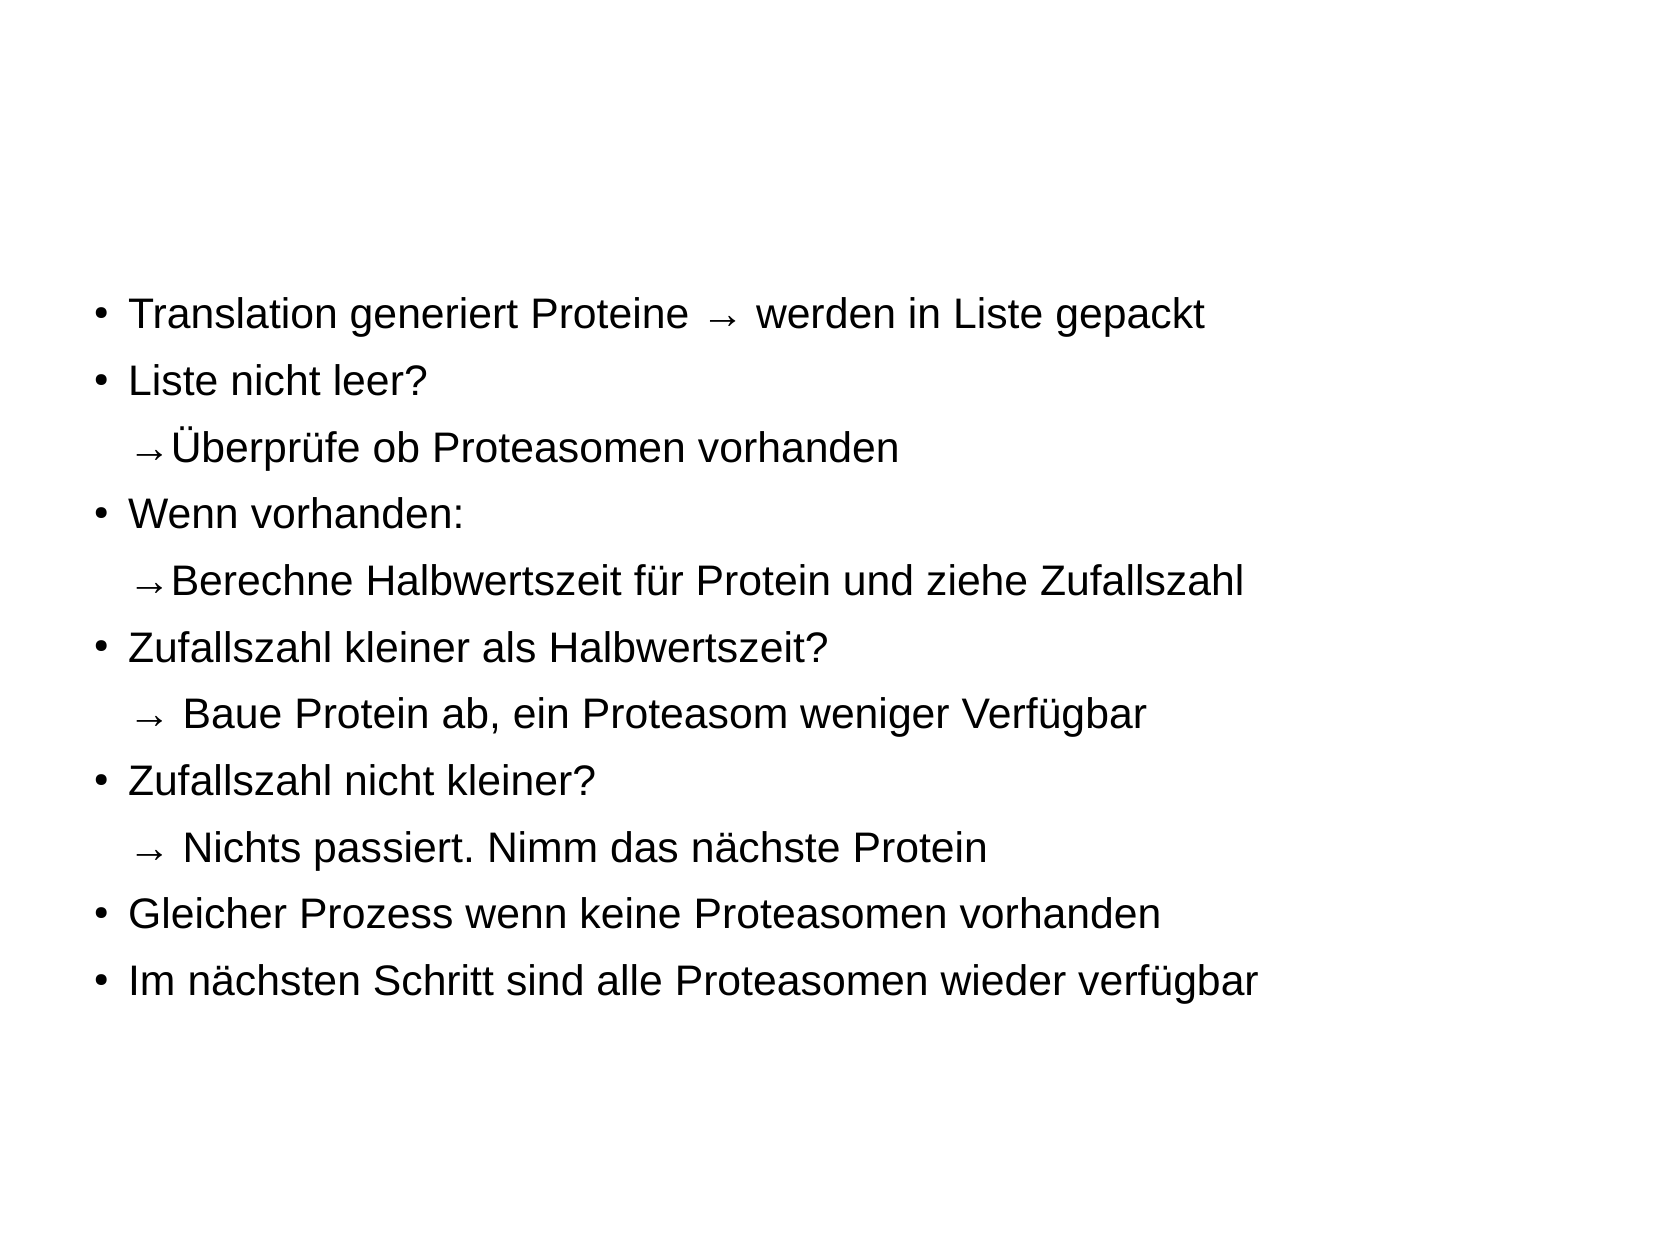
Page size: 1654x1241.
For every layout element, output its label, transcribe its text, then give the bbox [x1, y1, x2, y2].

list Translation generiert Proteine → werden in Liste gepackt Liste nicht leer? →Überprüfe ob Proteasomen vorhanden Wenn vorhanden: →Berechne Halbwertszeit für Protein und ziehe Zufallszahl Zufallszahl kleiner als Halbwertszeit? → Baue Protein ab, ein Proteasom weniger Verfügbar Zufallszahl nicht kleiner? → Nichts passiert. Nimm das nächste Protein Gleicher Prozess wenn keine Proteasomen vorhanden Im nächsten Schritt sind alle Proteasomen wieder verfügbar [82, 290, 1571, 1010]
